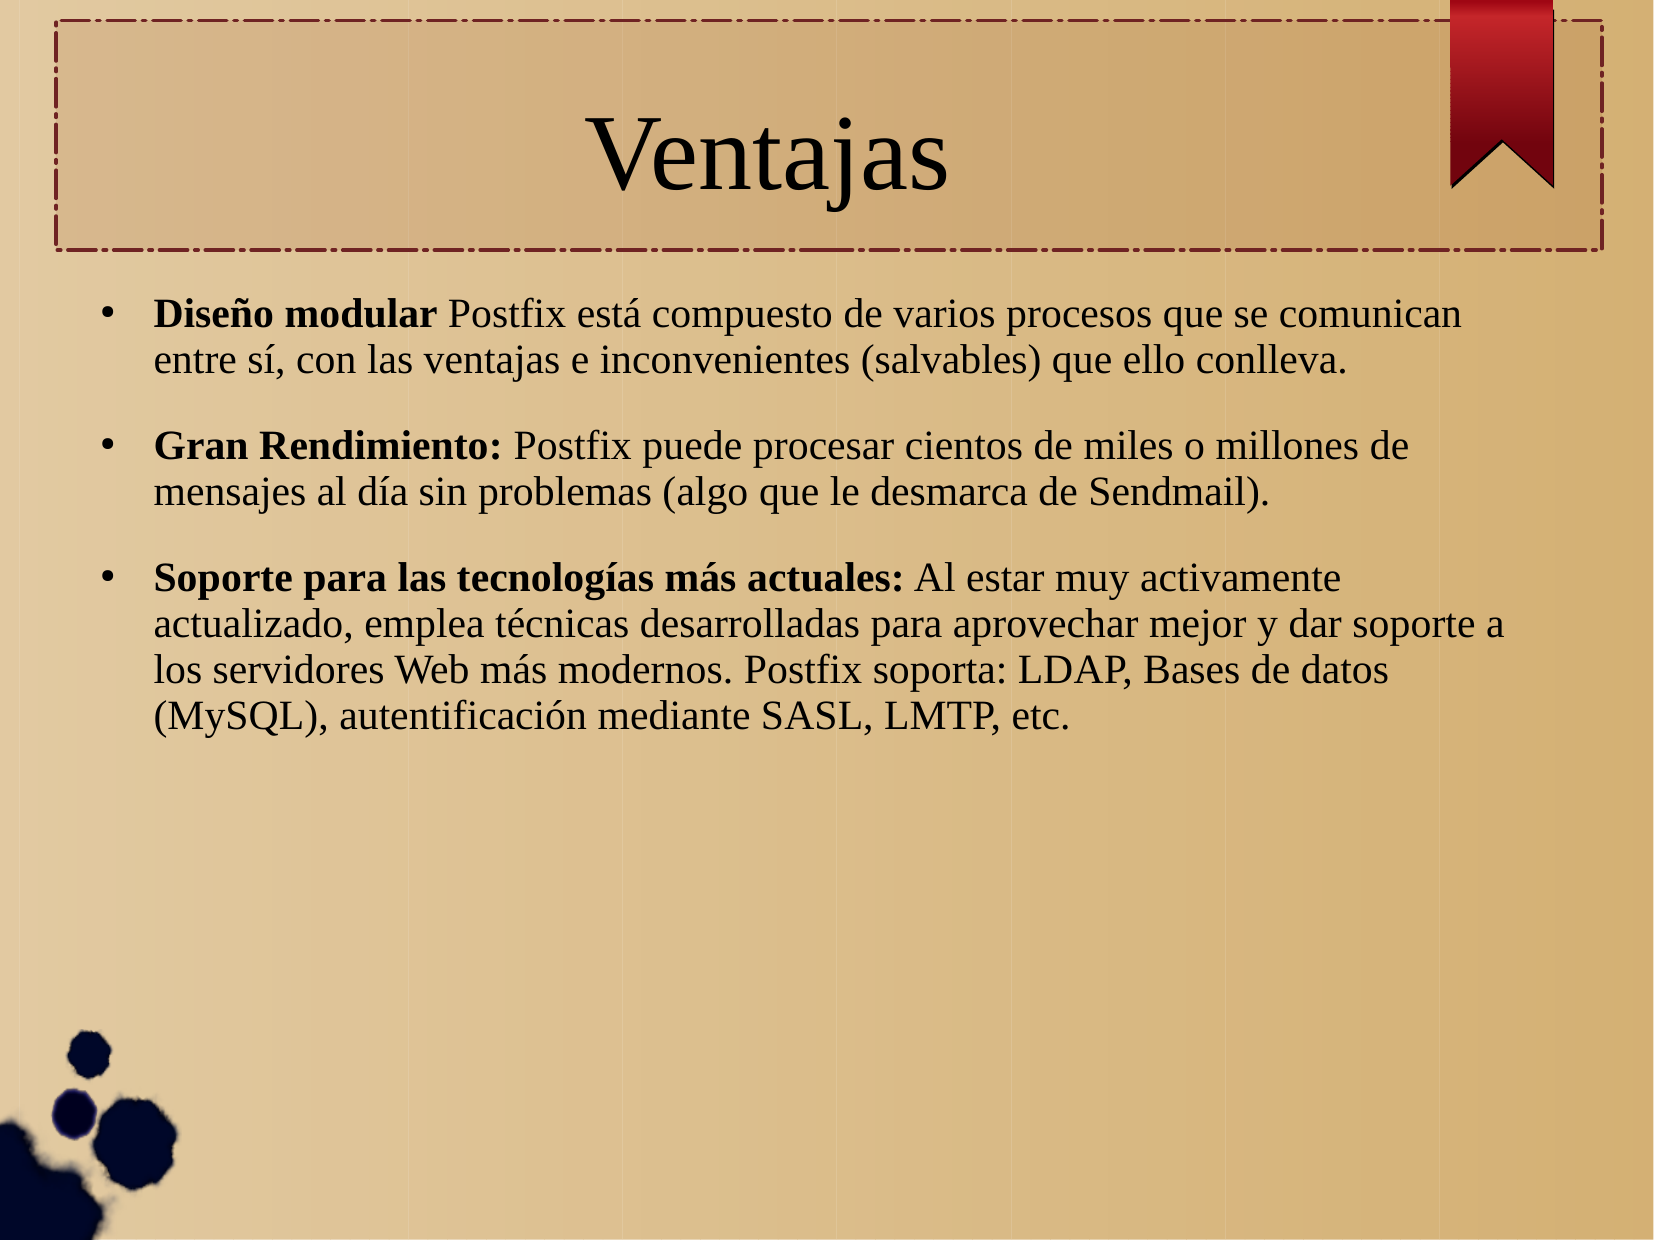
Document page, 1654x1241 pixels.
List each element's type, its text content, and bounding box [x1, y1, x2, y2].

list Diseño modular Postfix está compuesto de varios procesos que se comunican entre sí, con las ventajas e inconvenientes (salvables) que ello conlleva. Gran Rendimiento: Postfix puede procesar cientos de miles o millones de mensajes al día sin problemas (algo que le desmarca de Sendmail). Soporte para las tecnologías más actuales: Al estar muy activamente actualizado, emplea técnicas desarrolladas para aprovechar mejor y dar soporte a los servidores Web más modernos. Postfix soporta: LDAP, Bases de datos (MySQL), autentificación mediante SASL, LMTP, etc. [82, 290, 1538, 1010]
title Ventajas [82, 49, 1453, 257]
